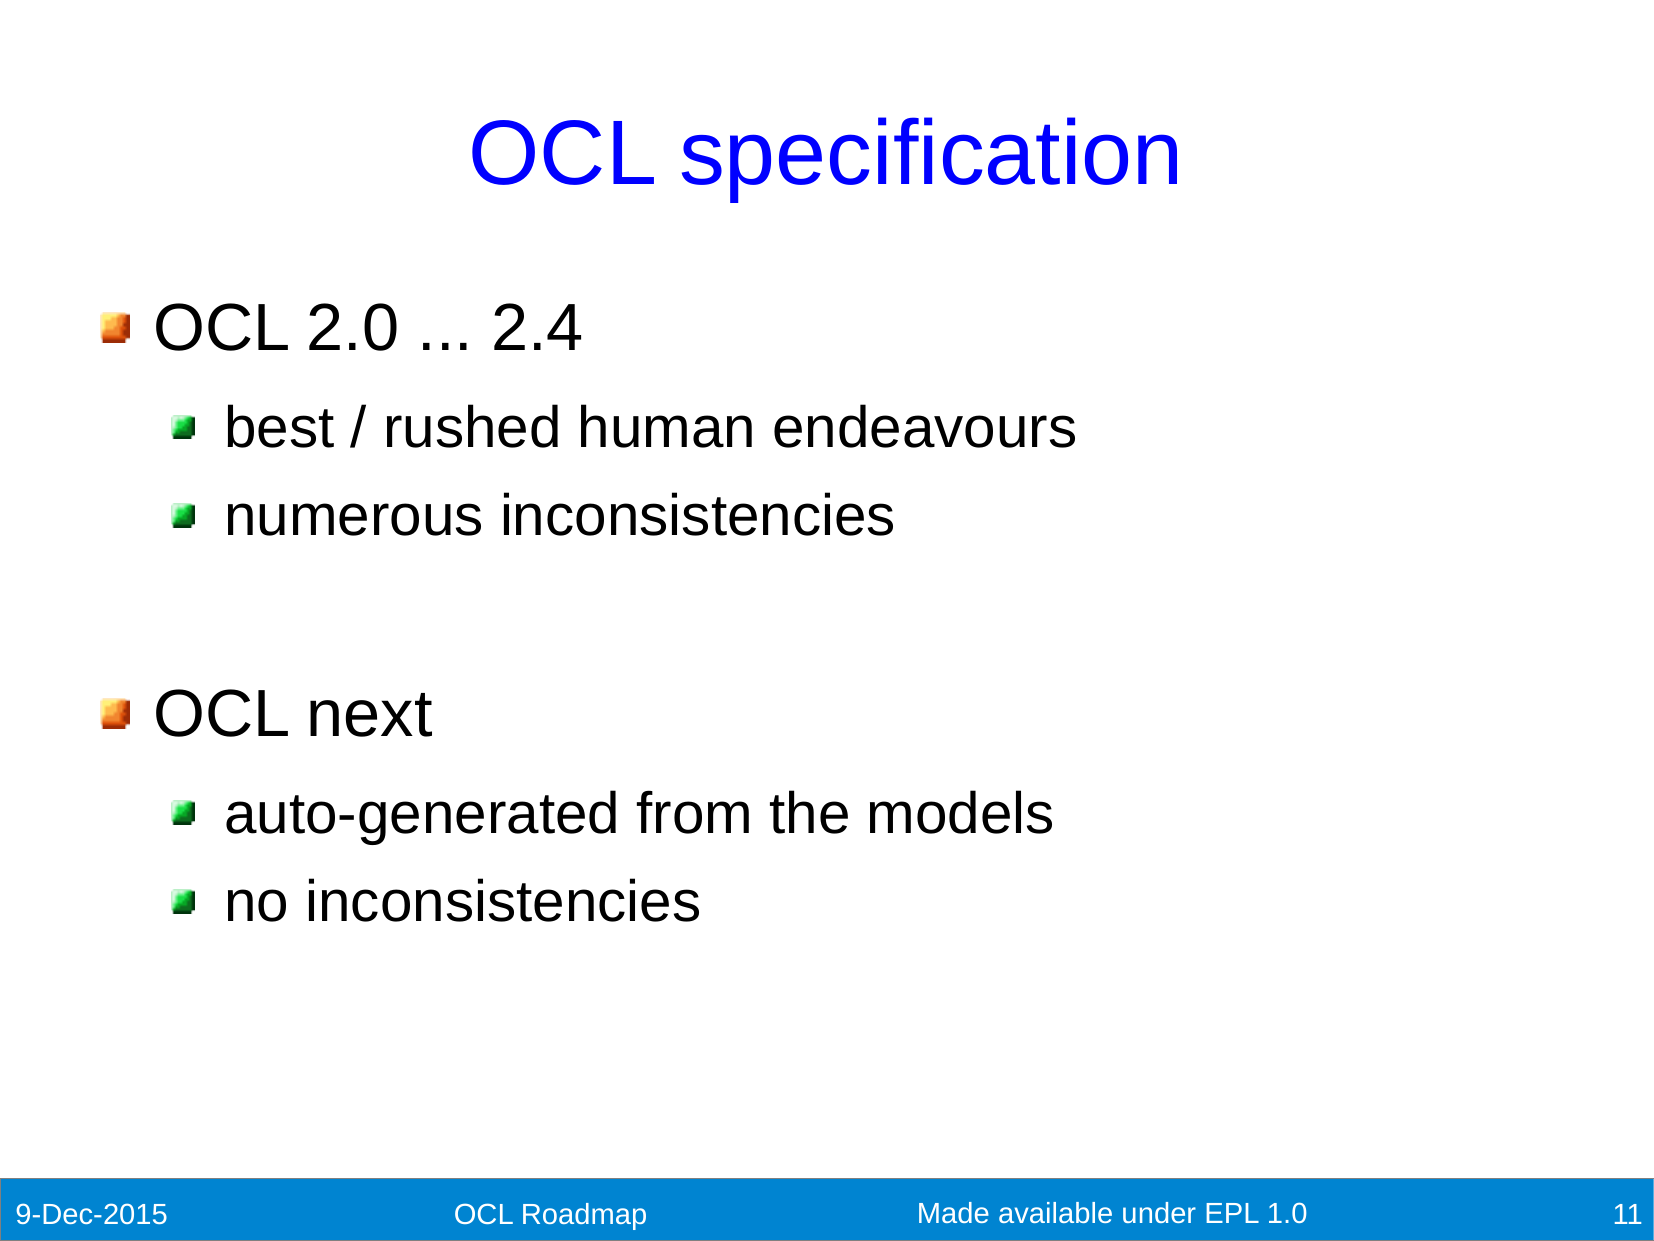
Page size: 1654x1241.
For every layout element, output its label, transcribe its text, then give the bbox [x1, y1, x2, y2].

title OCL specification [82, 49, 1571, 257]
list OCL 2.0 ... 2.4 best / rushed human endeavours numerous inconsistencies OCL next auto-generated from the models no inconsistencies [82, 290, 1571, 1109]
